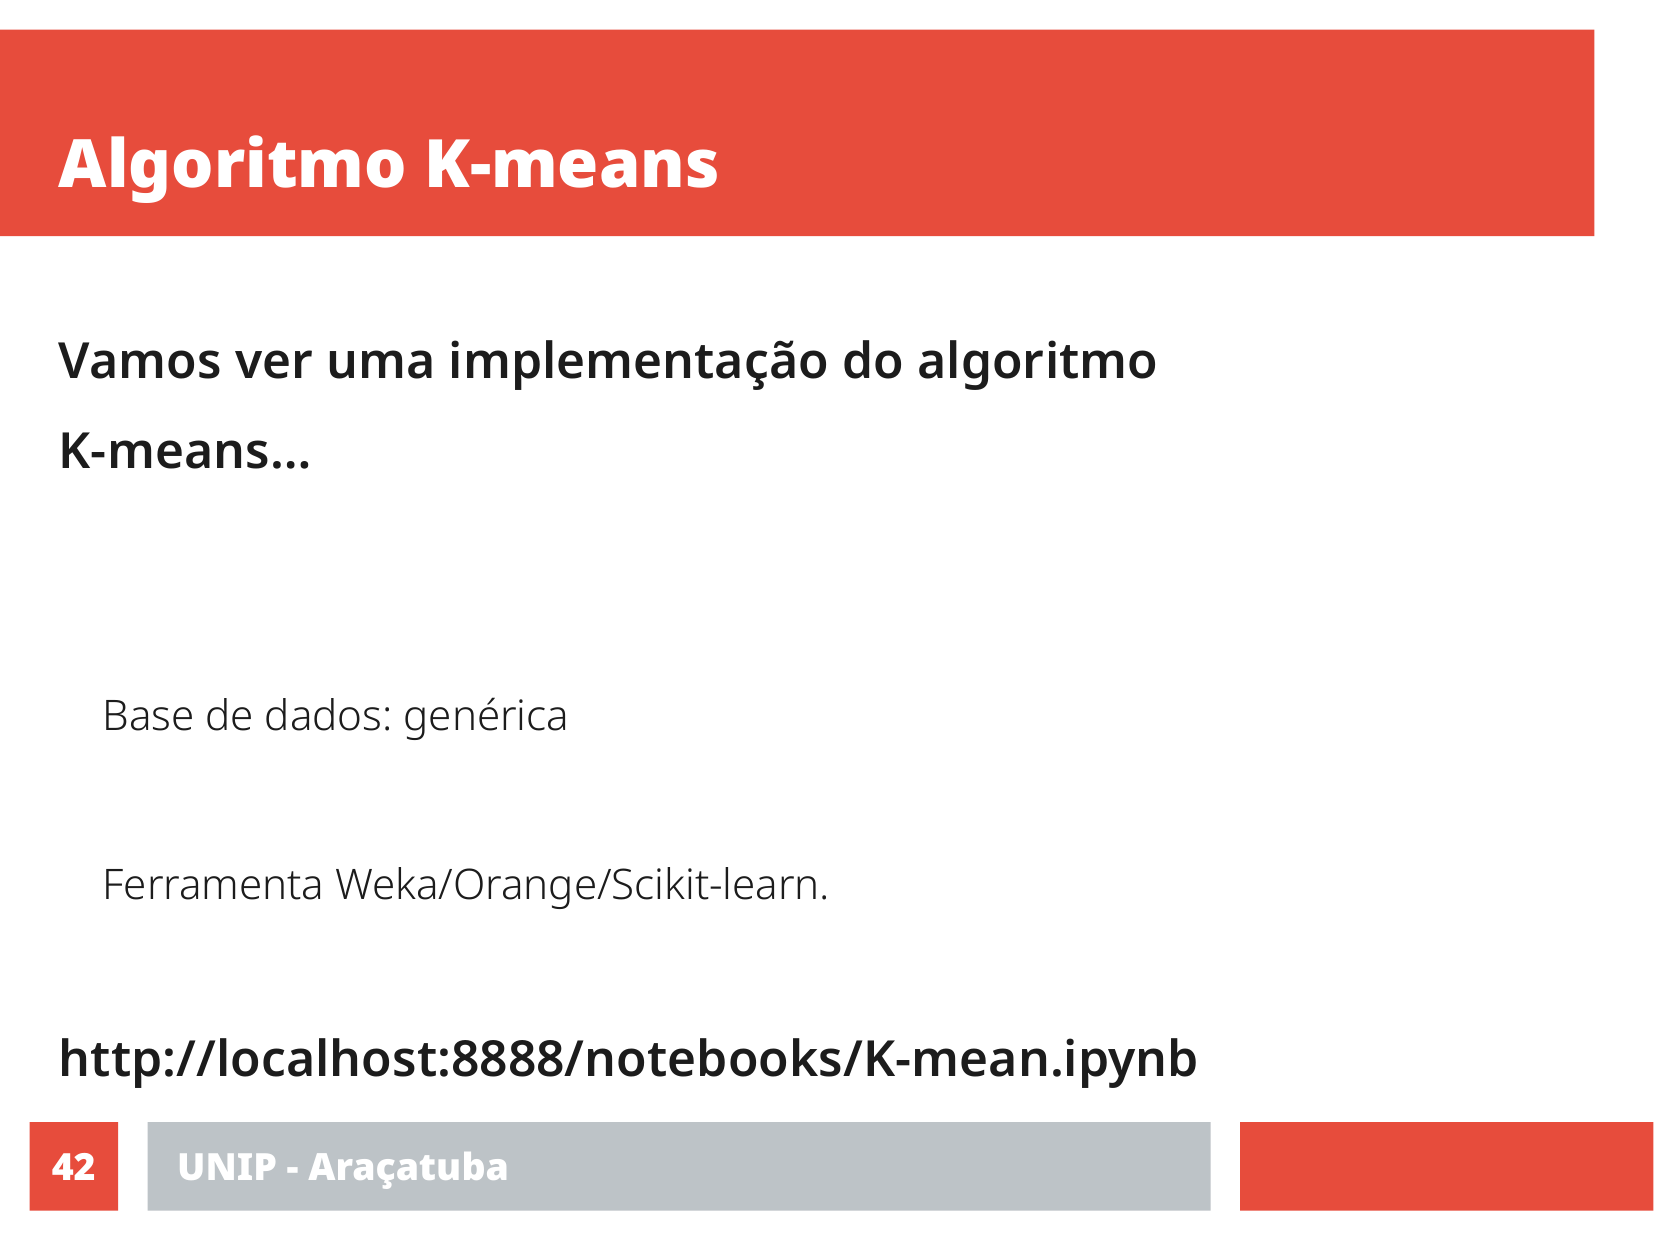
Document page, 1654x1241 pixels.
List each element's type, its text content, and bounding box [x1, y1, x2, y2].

list Vamos ver uma implementação do algoritmo K-means… Base de dados: genérica Ferramenta Weka/Orange/Scikit-learn. http://localhost:8888/notebooks/K-mean.ipynb [59, 324, 1565, 1093]
title Algoritmo K-means [59, 59, 1595, 207]
